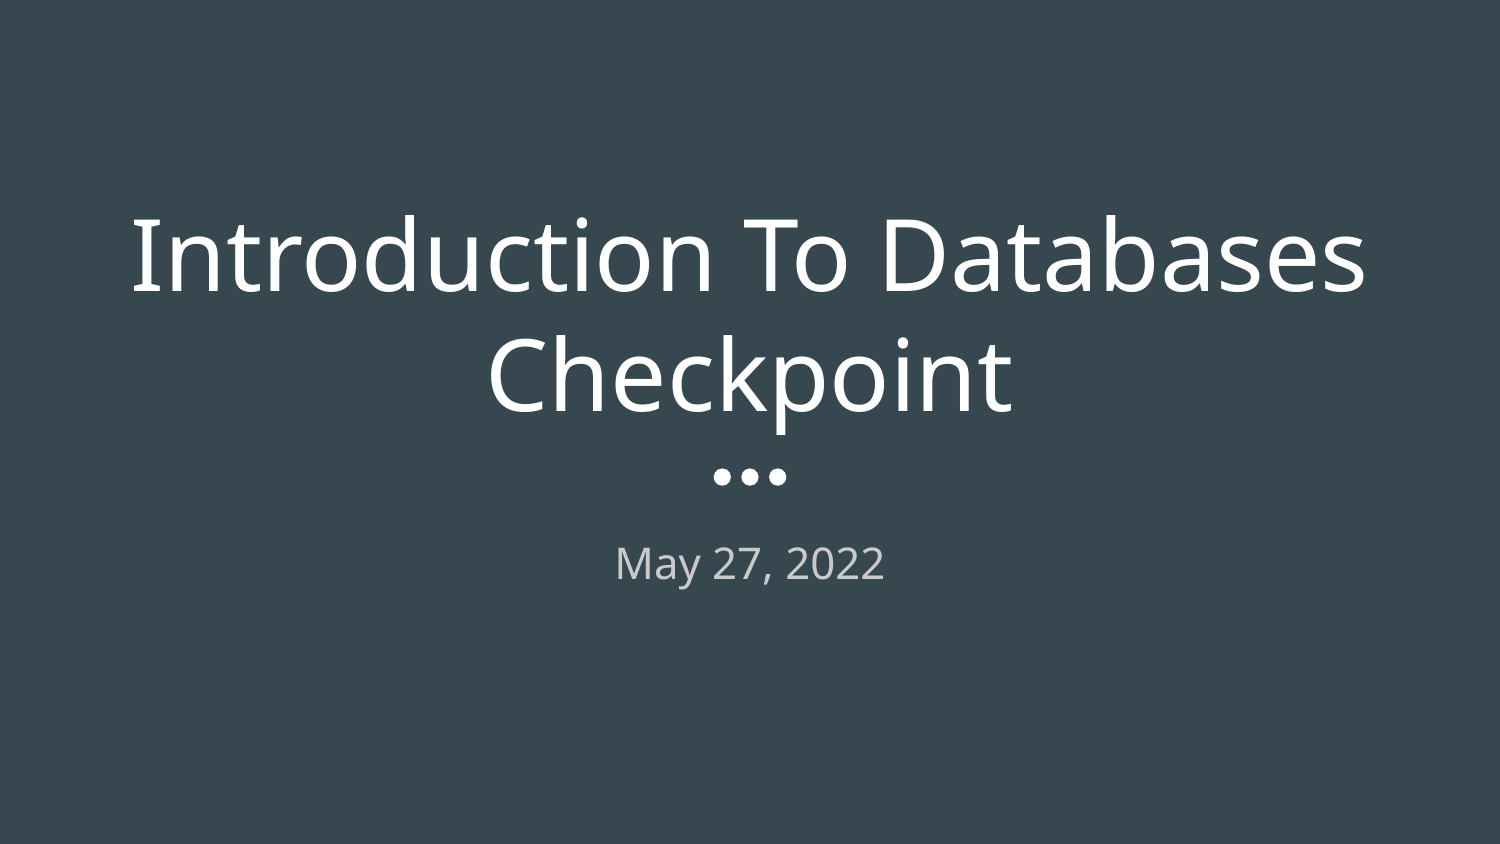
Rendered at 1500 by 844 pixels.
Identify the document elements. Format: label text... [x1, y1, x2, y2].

subtitle May 27, 2022 [110, 520, 1390, 651]
title Introduction To Databases Checkpoint [110, 162, 1390, 447]
